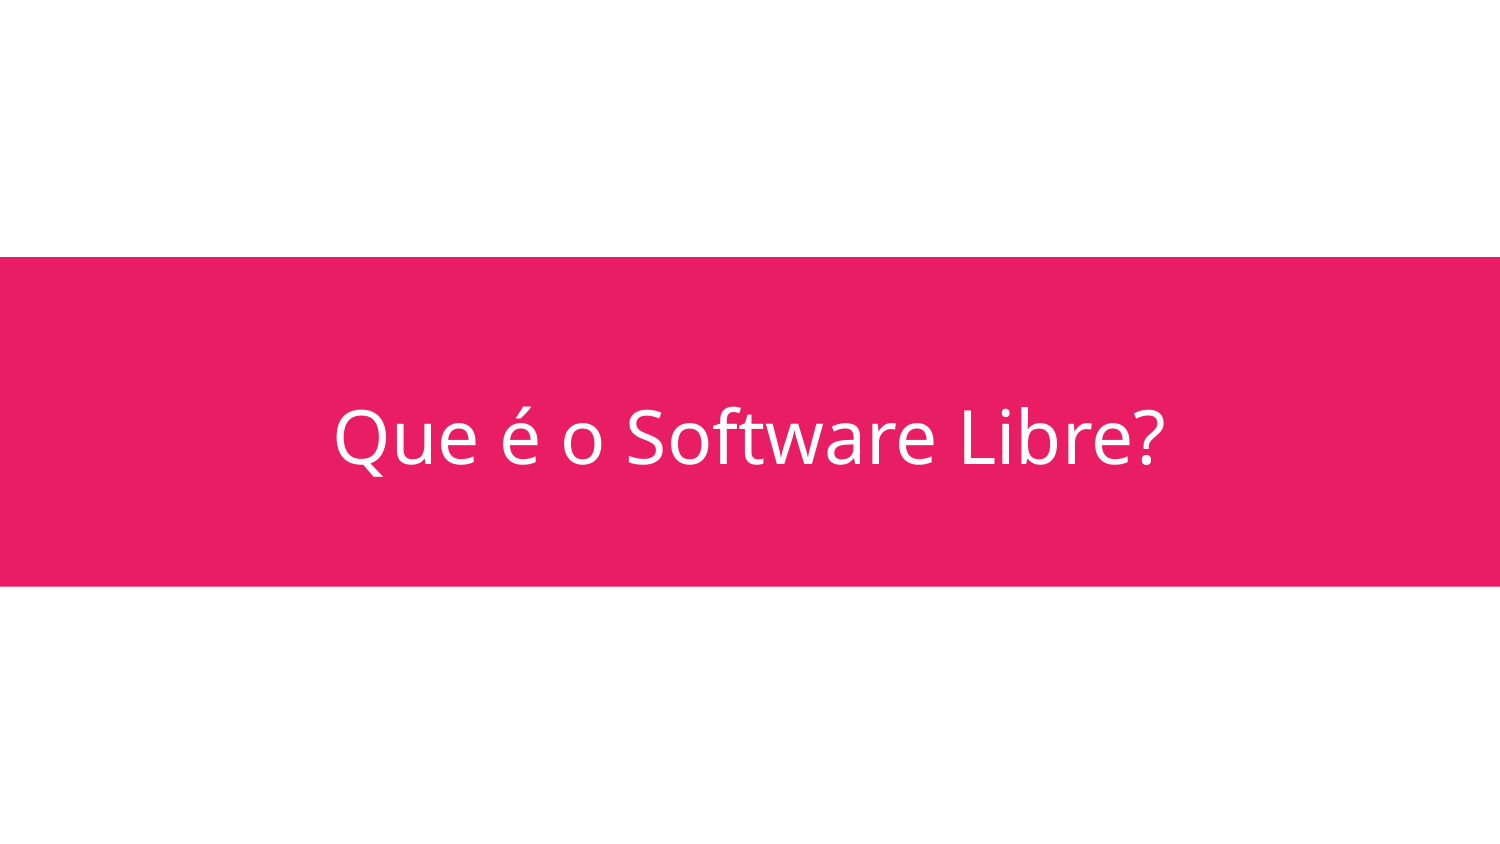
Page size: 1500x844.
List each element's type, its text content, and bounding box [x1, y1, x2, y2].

title Que é o Software Libre? [70, 309, 1430, 559]
